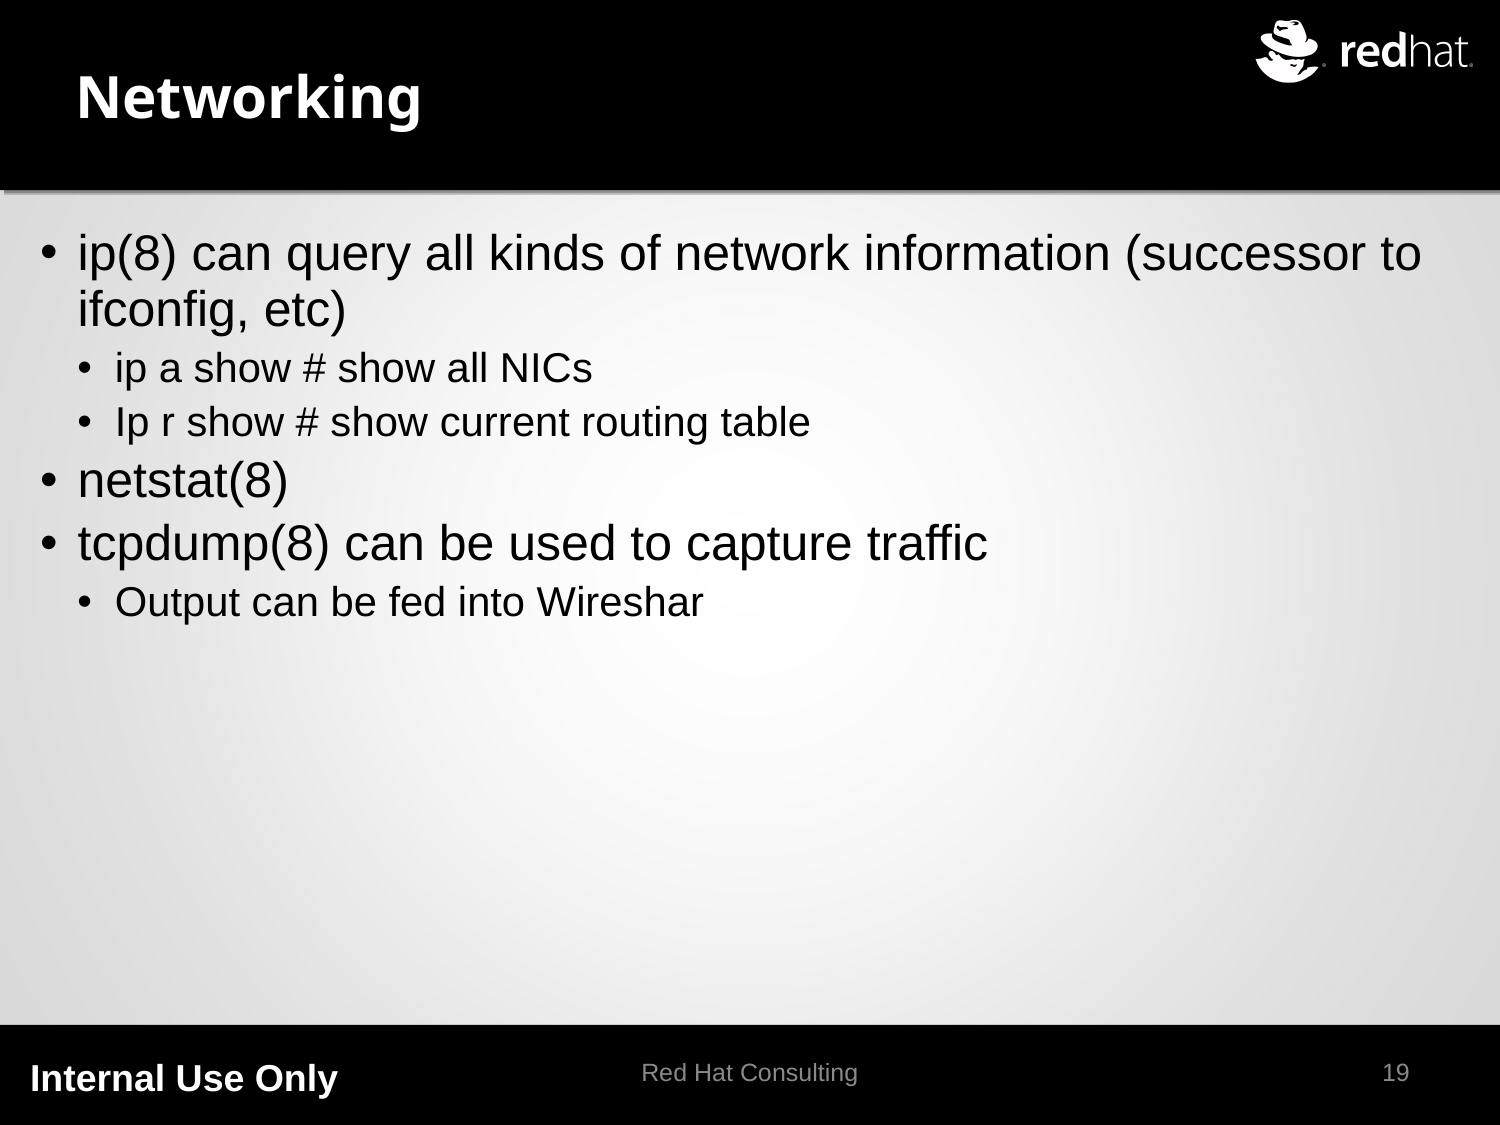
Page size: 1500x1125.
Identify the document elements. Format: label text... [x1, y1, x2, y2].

list ip(8) can query all kinds of network information (successor to ifconfig, etc) ip a show # show all NICs Ip r show # show current routing table netstat(8) tcpdump(8) can be used to capture traffic Output can be fed into Wireshar [24, 216, 1471, 992]
text_box <number> [1257, 1042, 1426, 1103]
picture [1254, 12, 1476, 88]
text_box Red Hat Consulting [512, 1042, 988, 1103]
picture [0, 191, 1500, 1024]
title Networking [0, 0, 1234, 191]
